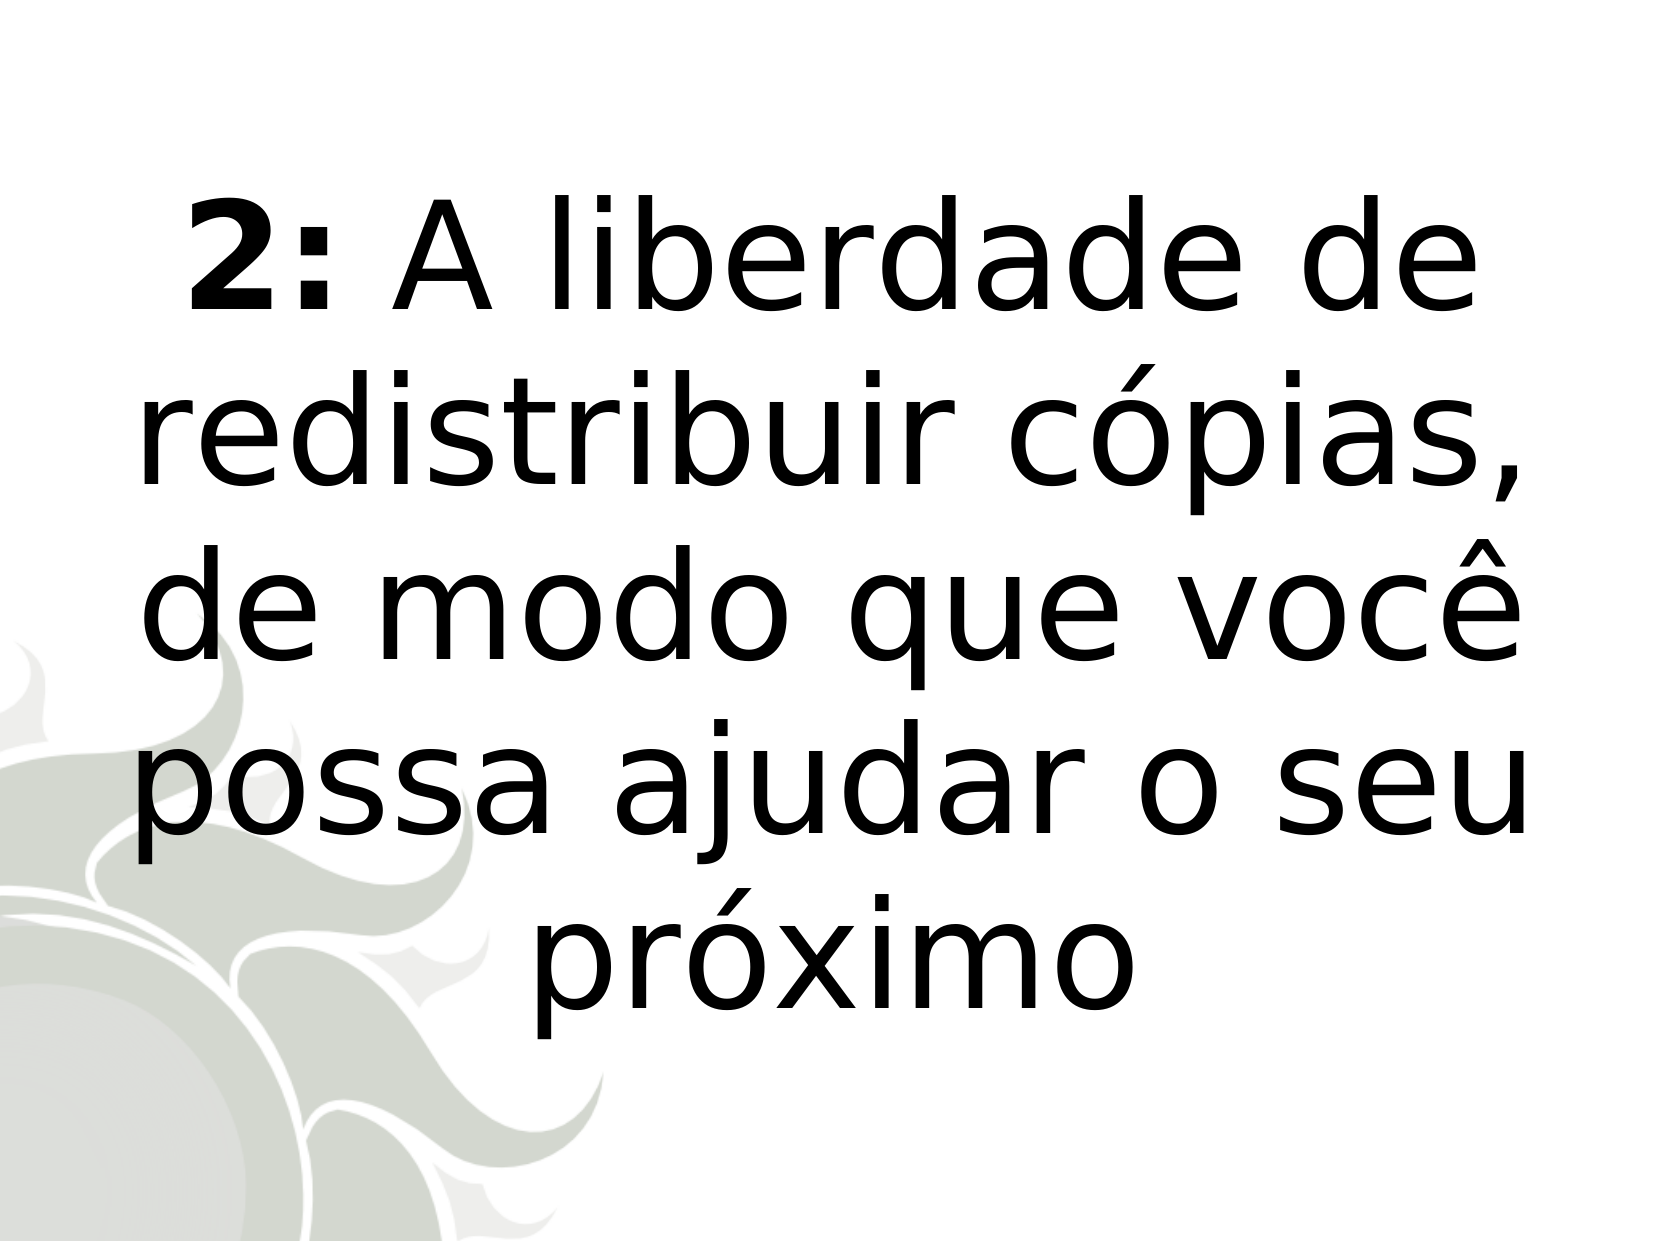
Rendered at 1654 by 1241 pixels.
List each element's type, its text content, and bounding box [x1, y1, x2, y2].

picture [0, 555, 644, 1241]
title 2: A liberdade de redistribuir cópias, de modo que você possa ajudar o seu próximo [88, 170, 1577, 1045]
